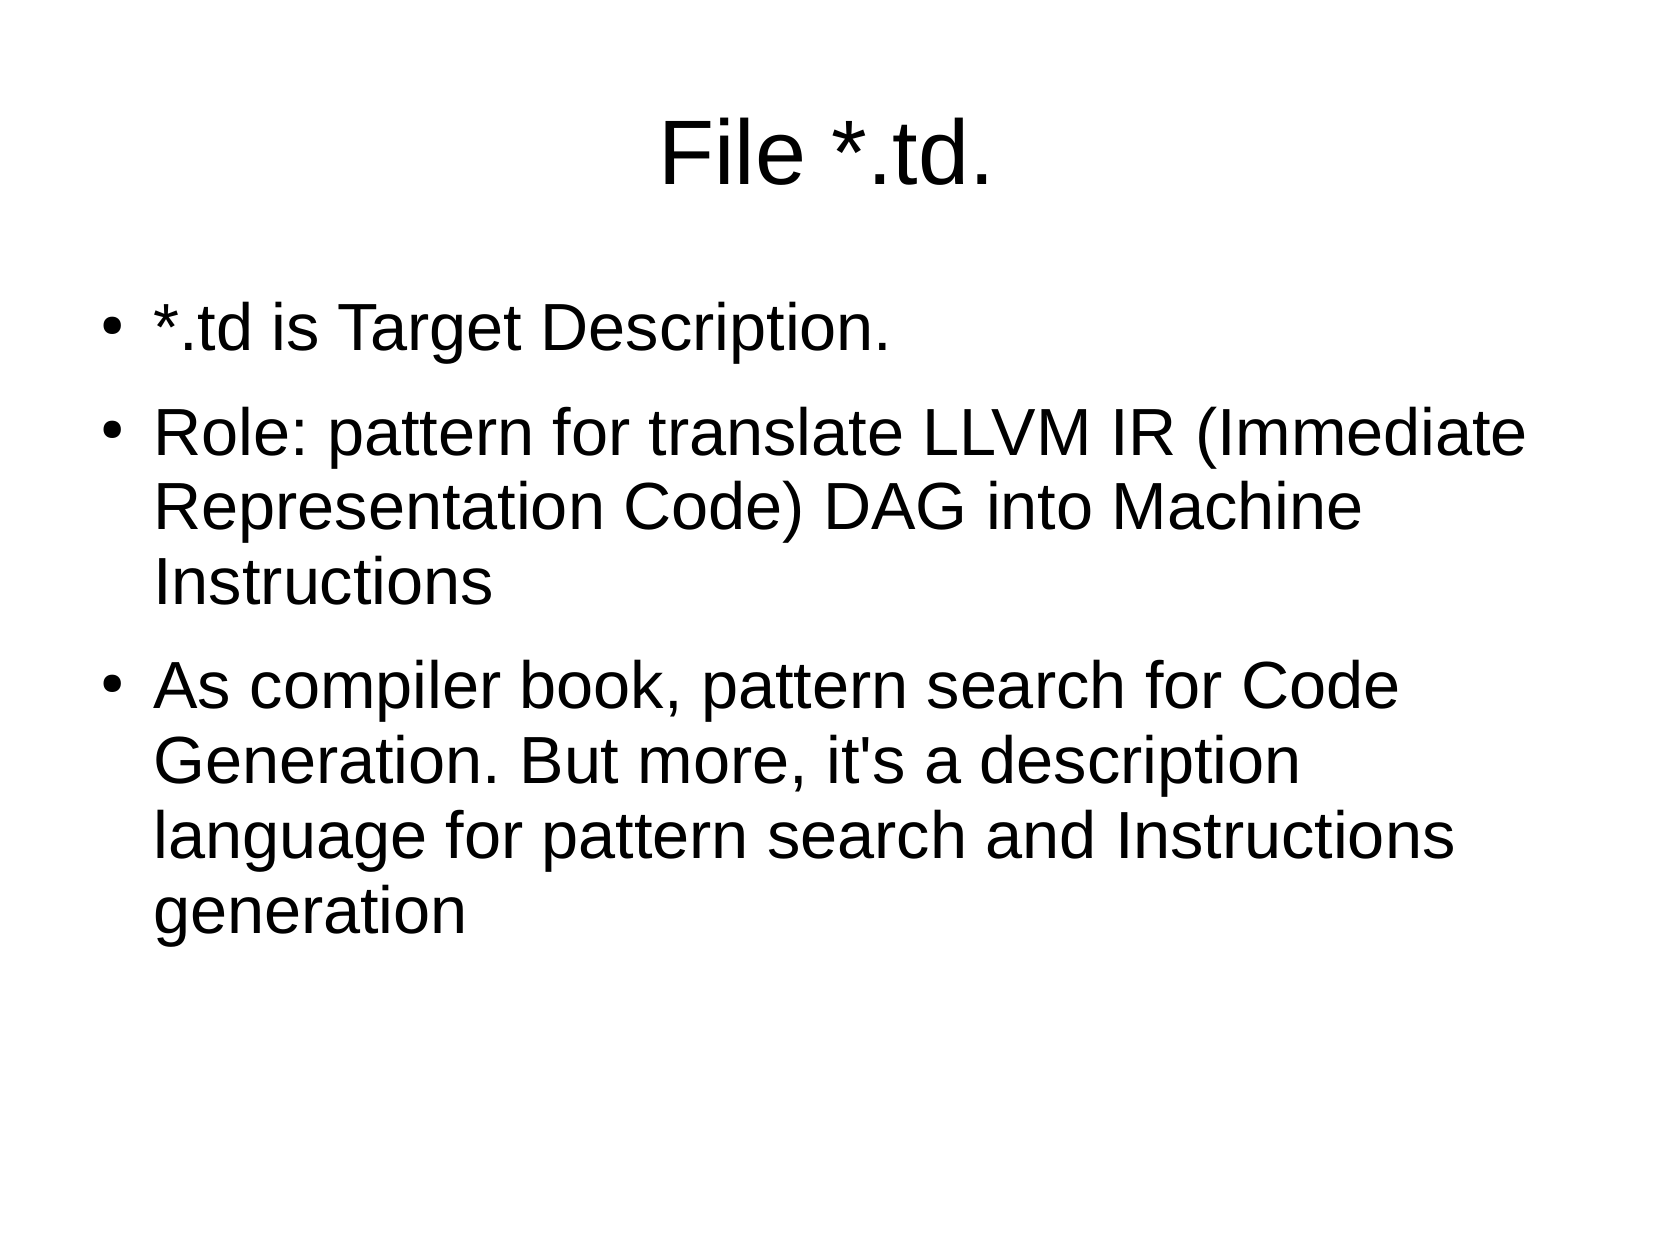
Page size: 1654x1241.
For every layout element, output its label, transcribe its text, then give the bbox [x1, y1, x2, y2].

title File *.td. [82, 49, 1571, 257]
list *.td is Target Description. Role: pattern for translate LLVM IR (Immediate Representation Code) DAG into Machine Instructions As compiler book, pattern search for Code Generation. But more, it's a description language for pattern search and Instructions generation [82, 290, 1571, 1109]
